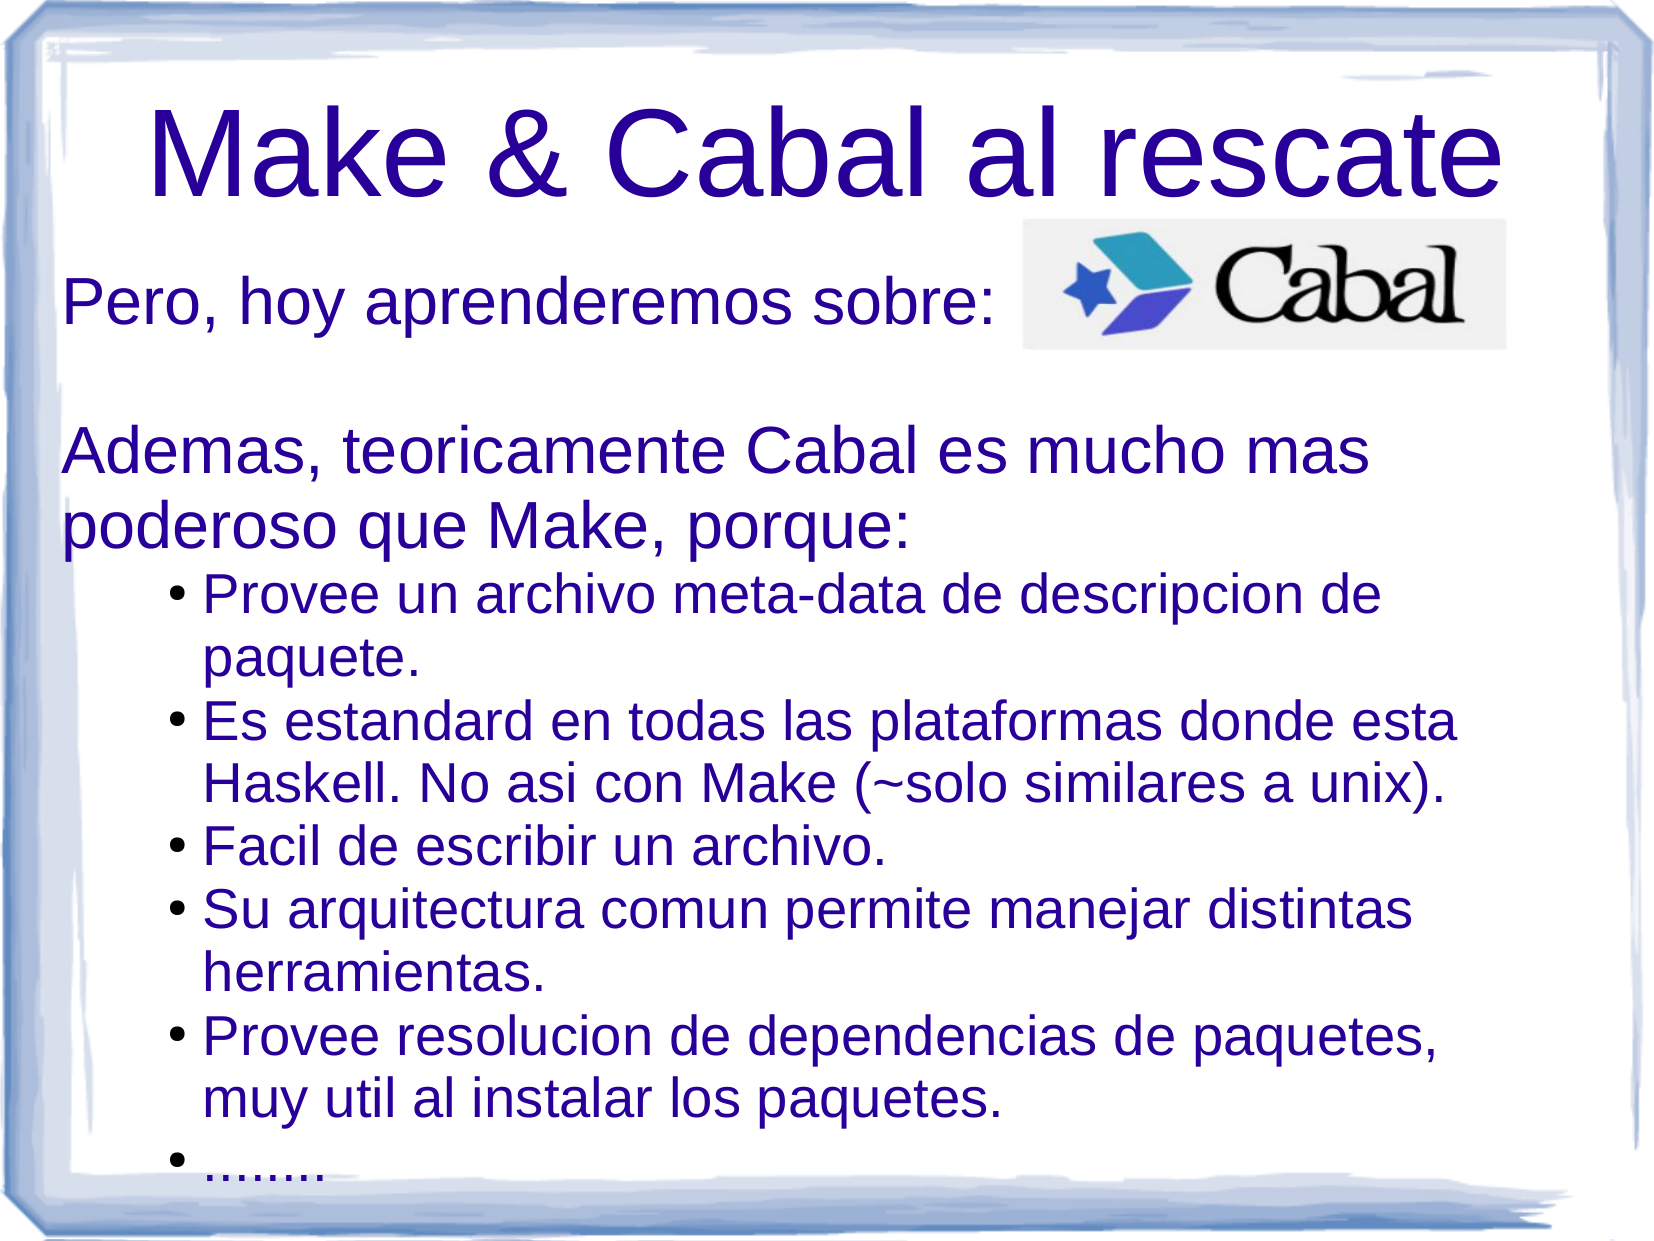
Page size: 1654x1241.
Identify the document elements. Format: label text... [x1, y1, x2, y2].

title Make & Cabal al rescate [82, 49, 1571, 257]
text_box Pero, hoy aprenderemos sobre: Ademas, teoricamente Cabal es mucho mas poderoso que Make, porque: Provee un archivo meta-data de descripcion de paquete. Es estandard en todas las plataformas donde esta Haskell. No asi con Make (~solo similares a unix). Facil de escribir un archivo. Su arquitectura comun permite manejar distintas herramientas. Provee resolucion de dependencias de paquetes, muy util al instalar los paquetes. ........ [61, 188, 1514, 1241]
picture [0, 0, 1654, 1241]
